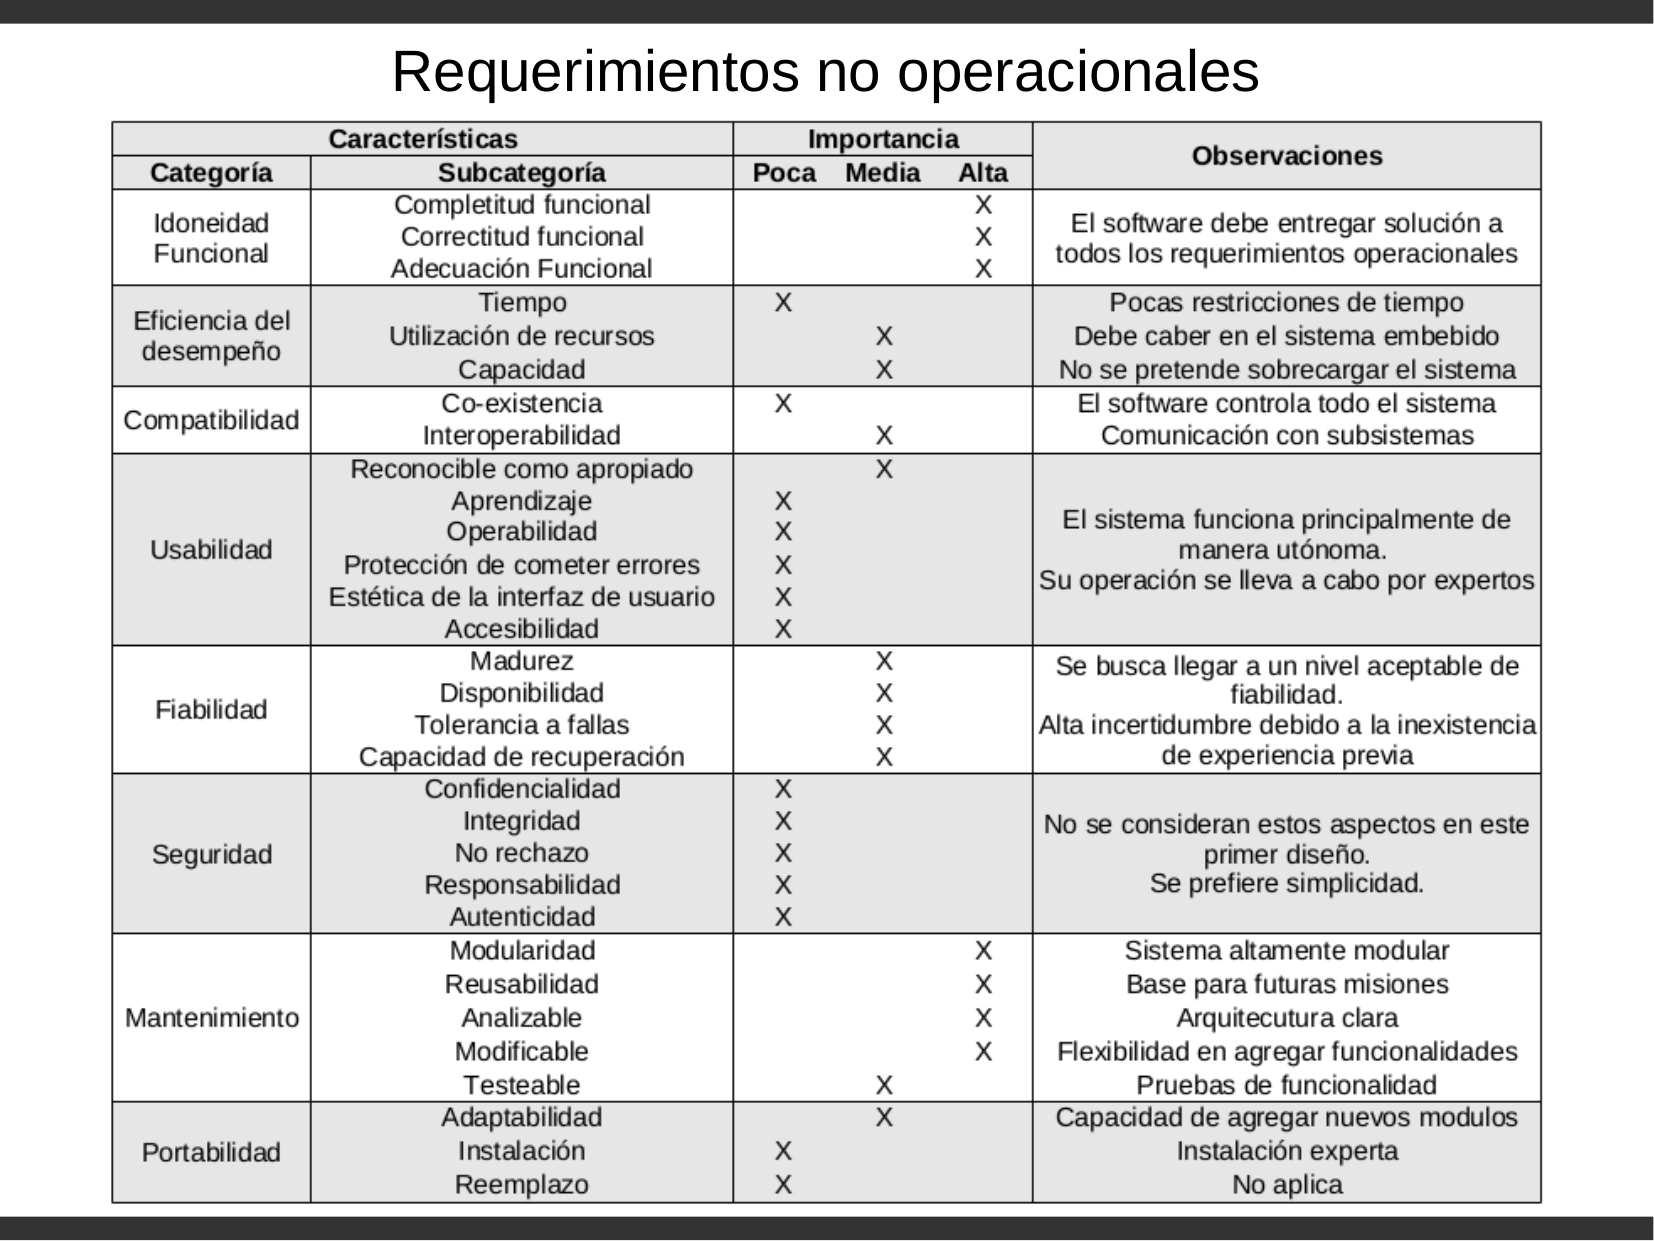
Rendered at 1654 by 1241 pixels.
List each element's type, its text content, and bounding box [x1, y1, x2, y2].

picture [105, 113, 1549, 1209]
title Requerimientos no operacionales [82, 35, 1571, 107]
